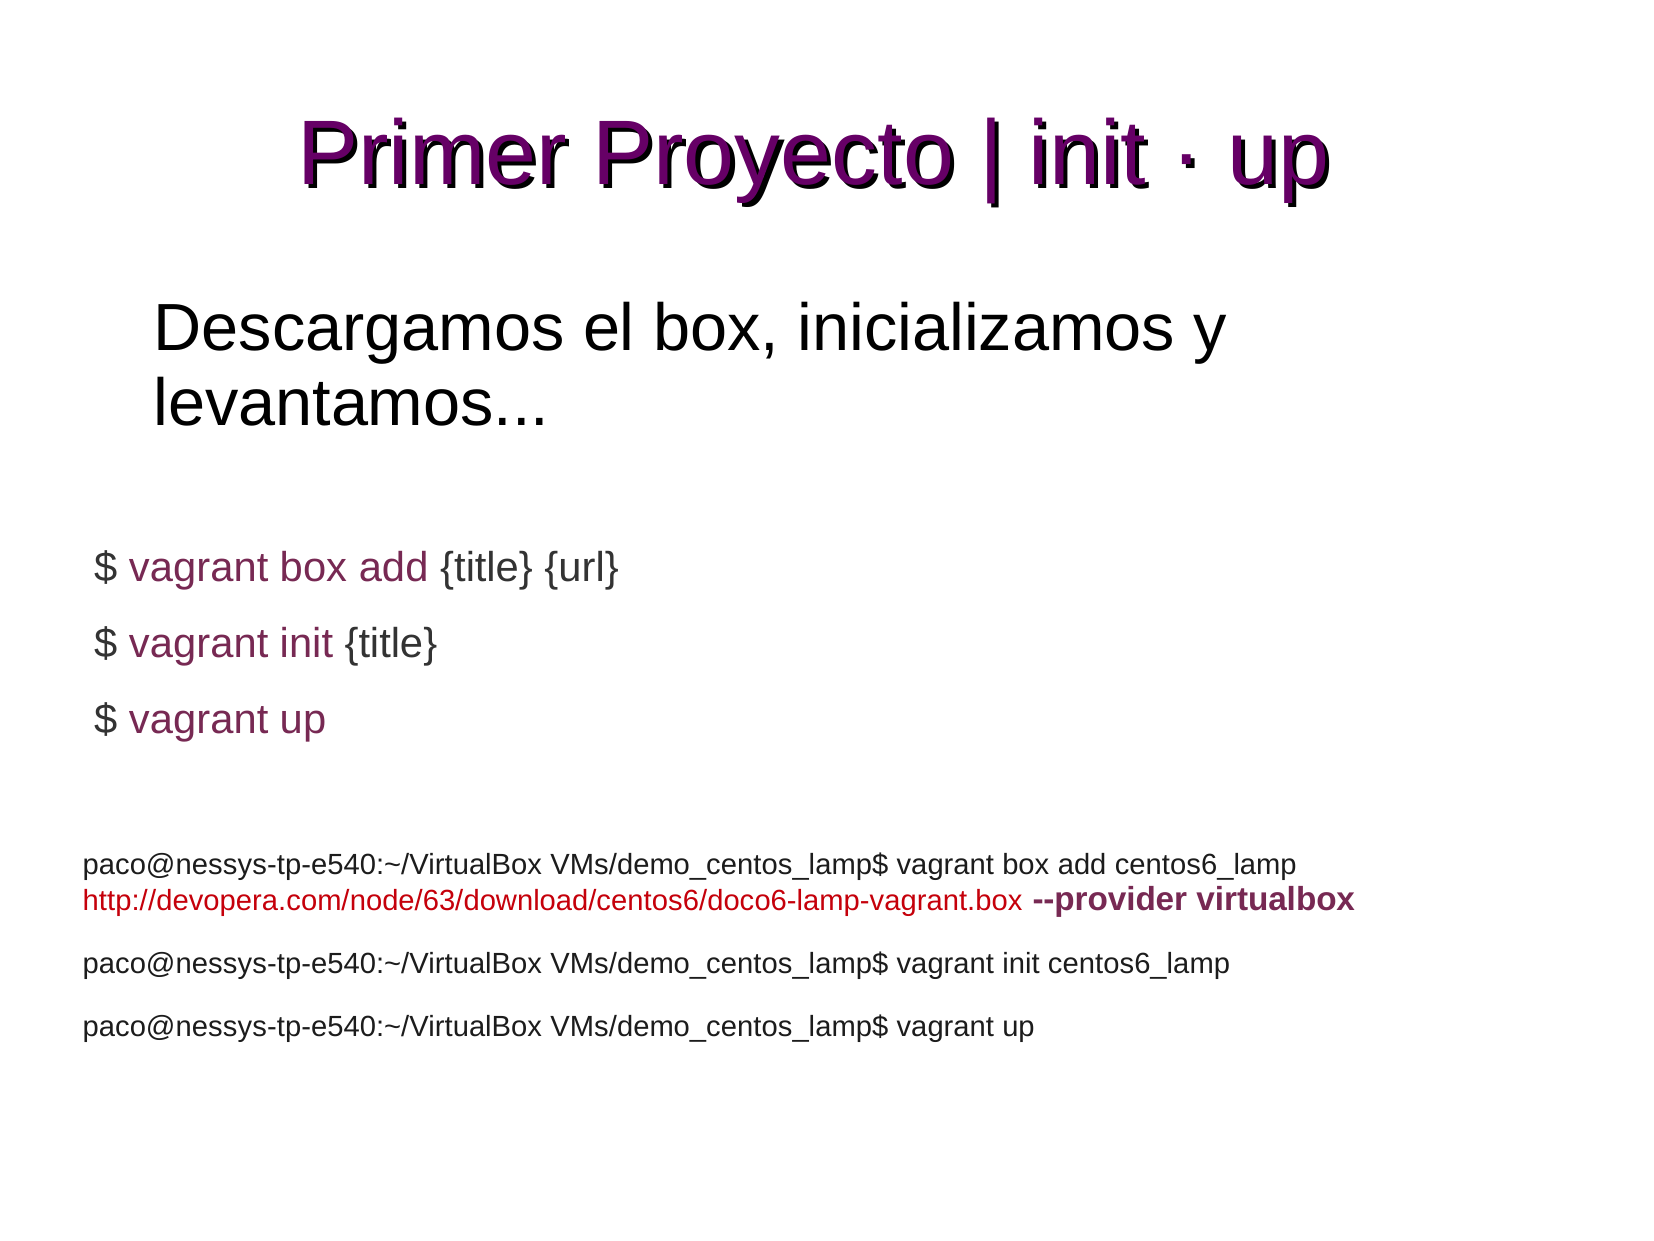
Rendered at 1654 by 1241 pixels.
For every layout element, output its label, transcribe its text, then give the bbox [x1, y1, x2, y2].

list Descargamos el box, inicializamos y levantamos... $ vagrant box add {title} {url} $ vagrant init {title} $ vagrant up paco@nessys-tp-e540:~/VirtualBox VMs/demo_centos_lamp$ vagrant box add centos6_lamp http://devopera.com/node/63/download/centos6/doco6-lamp-vagrant.box --provider virtualbox paco@nessys-tp-e540:~/VirtualBox VMs/demo_centos_lamp$ vagrant init centos6_lamp paco@nessys-tp-e540:~/VirtualBox VMs/demo_centos_lamp$ vagrant up [82, 290, 1571, 1158]
title Primer Proyecto | init · up [82, 49, 1571, 257]
